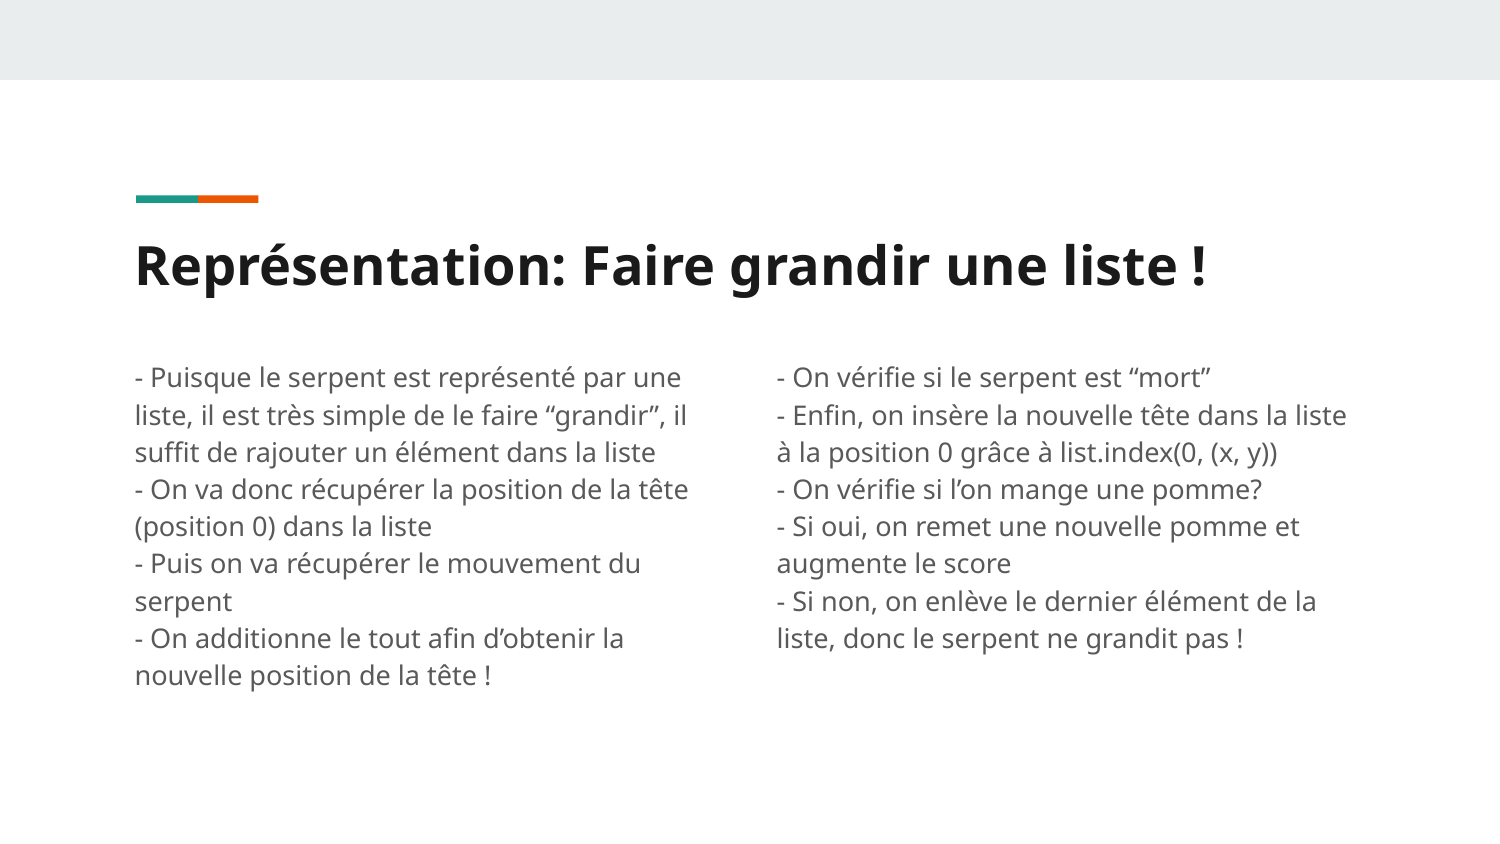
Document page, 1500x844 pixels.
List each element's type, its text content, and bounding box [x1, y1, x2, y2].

list - Puisque le serpent est représenté par une liste, il est très simple de le faire “grandir”, il suffit de rajouter un élément dans la liste - On va donc récupérer la position de la tête (position 0) dans la liste - Puis on va récupérer le mouvement du serpent - On additionne le tout afin d’obtenir la nouvelle position de la tête ! [119, 341, 739, 712]
list - On vérifie si le serpent est “mort” - Enfin, on insère la nouvelle tête dans la liste à la position 0 grâce à list.index(0, (x, y)) - On vérifie si l’on mange une pomme? - Si oui, on remet une nouvelle pomme et augmente le score - Si non, on enlève le dernier élément de la liste, donc le serpent ne grandit pas ! [761, 341, 1381, 712]
title Représentation: Faire grandir une liste ! [119, 216, 1381, 305]
